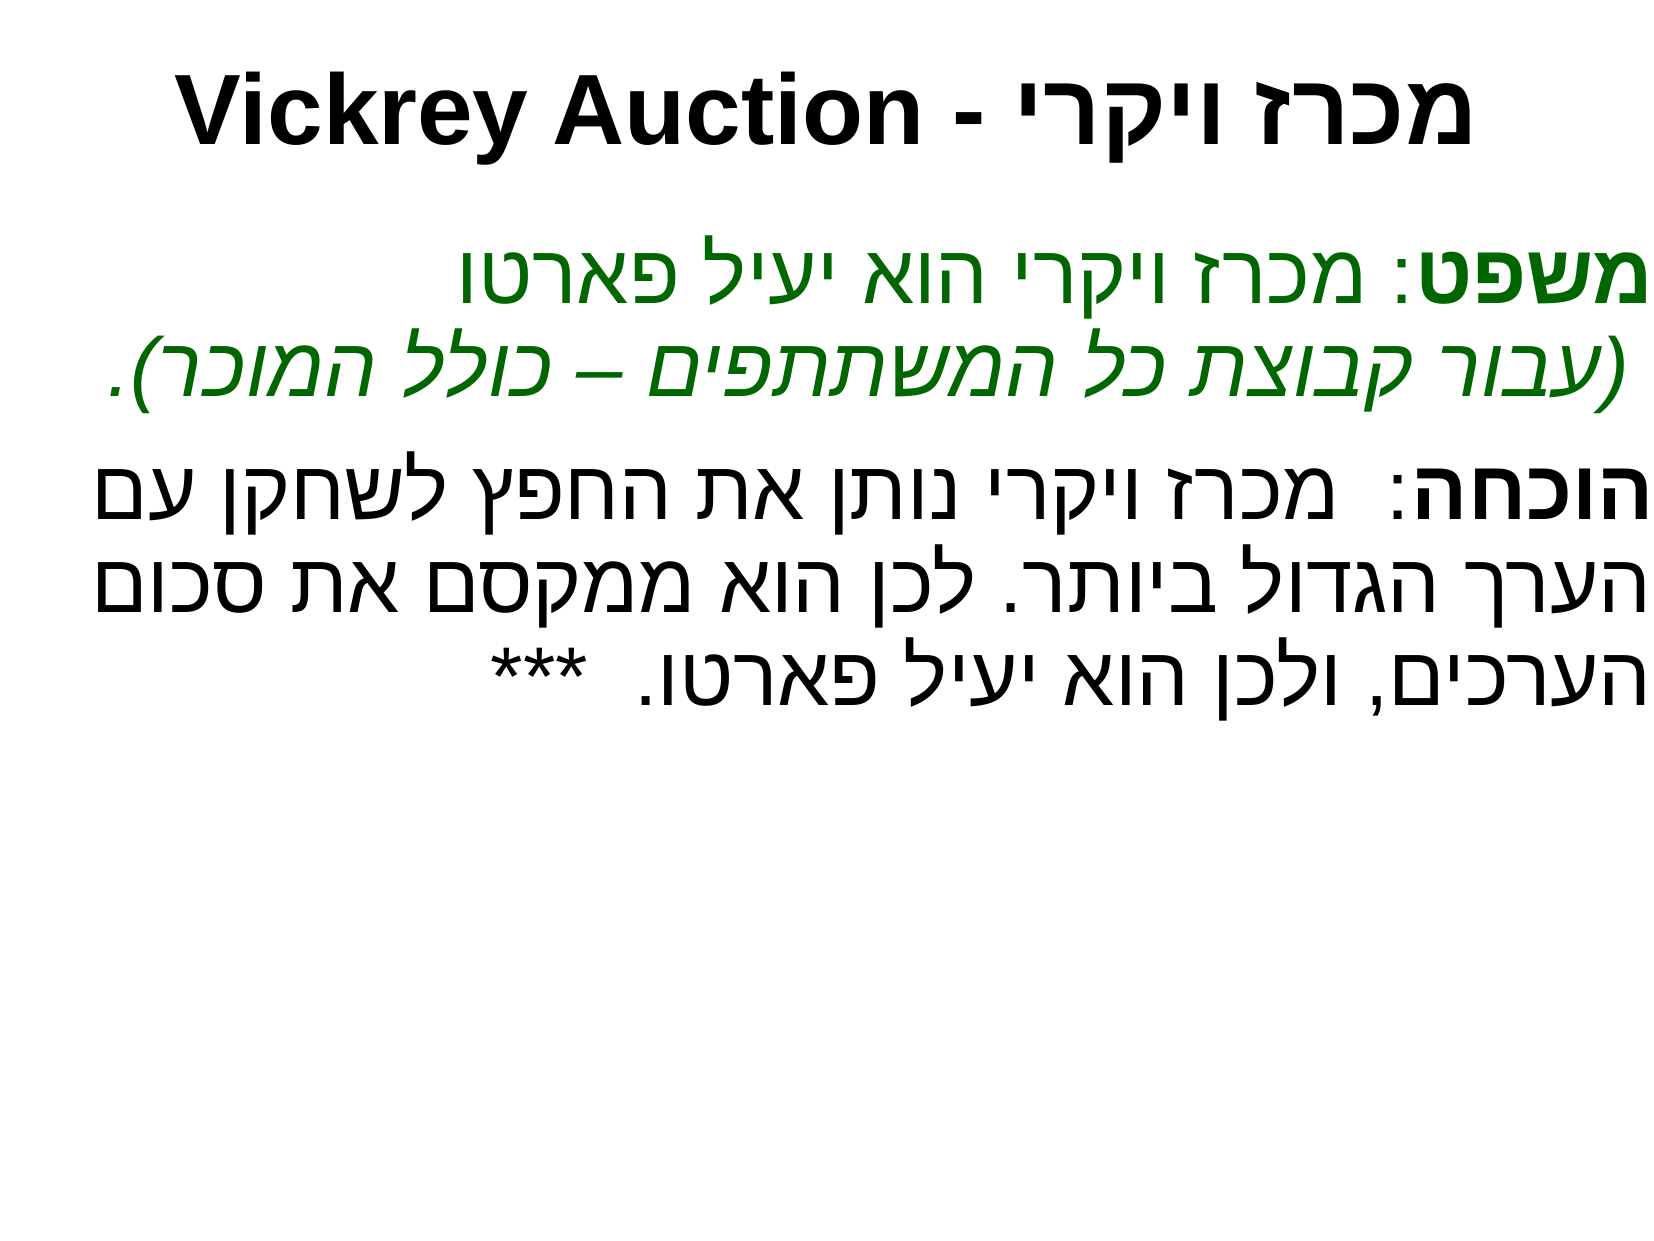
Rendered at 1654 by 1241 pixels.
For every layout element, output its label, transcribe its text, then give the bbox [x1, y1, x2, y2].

title מכרז ויקרי - Vickrey Auction [0, 0, 1654, 229]
list משפט: מכרז ויקרי הוא יעיל פארטו (עבור קבוצת כל המשתתפים – כולל המוכר). הוכחה: מכרז ויקרי נותן את החפץ לשחקן עם הערך הגדול ביותר. לכן הוא ממקסם את סכום הערכים, ולכן הוא יעיל פארטו. *** [0, 229, 1654, 1241]
